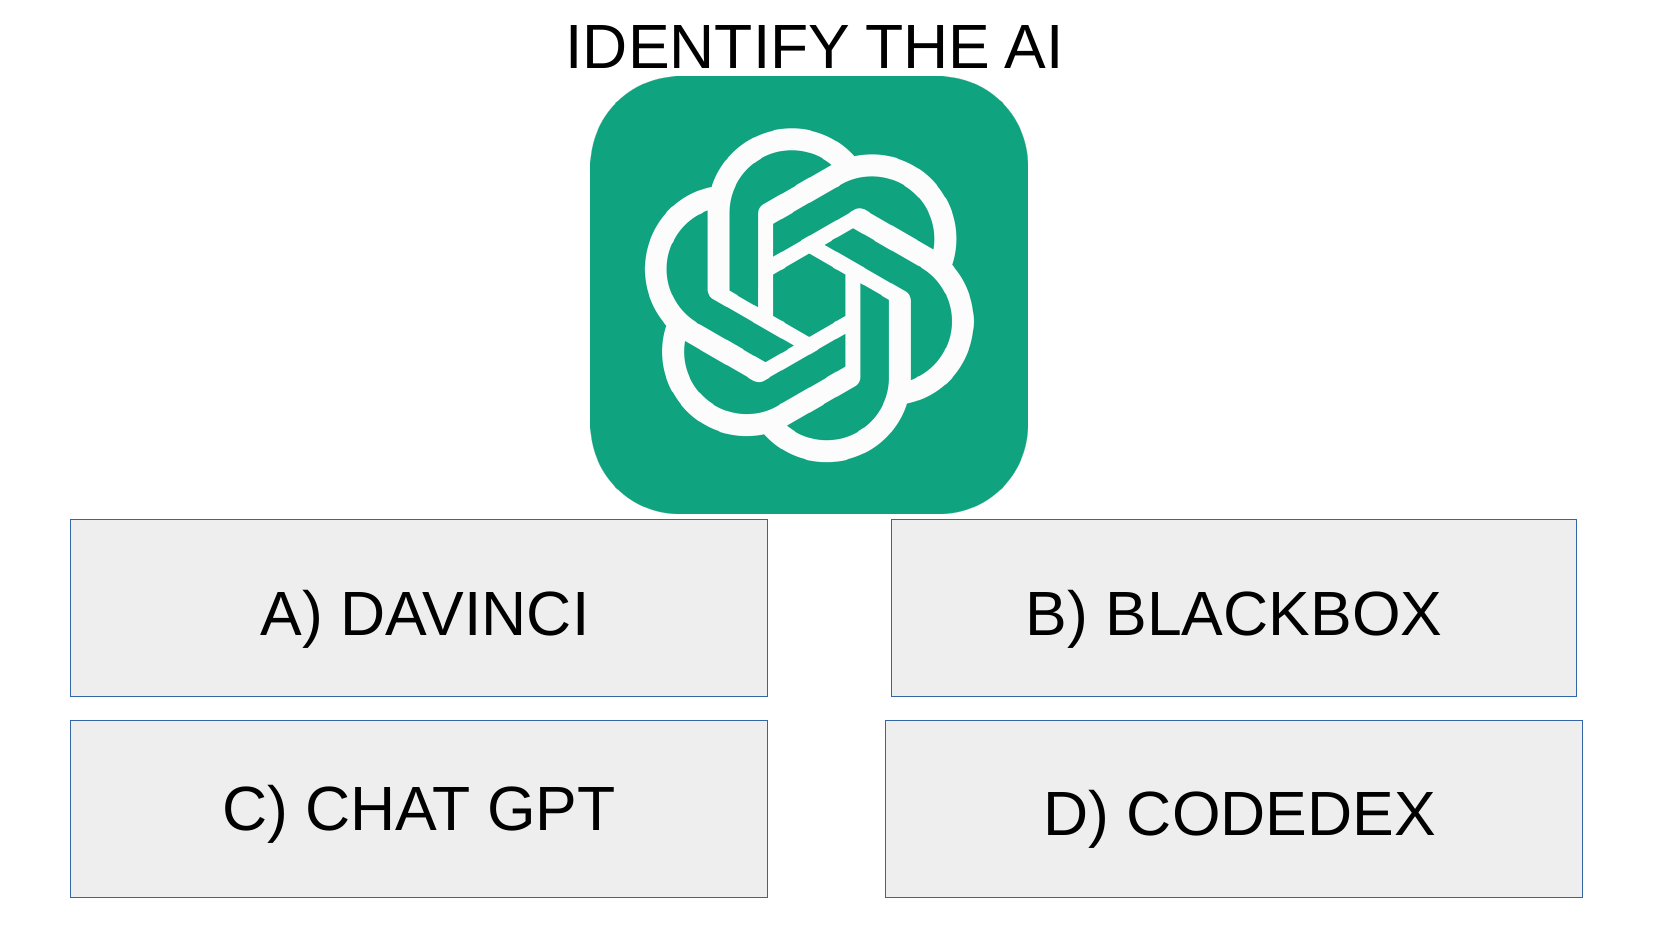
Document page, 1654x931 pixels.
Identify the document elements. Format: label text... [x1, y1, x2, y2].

text_box [885, 720, 1583, 898]
title C) CHAT GPT [70, 730, 768, 886]
text_box [70, 720, 768, 730]
text_box [70, 519, 768, 535]
text_box [70, 886, 768, 898]
text_box [891, 519, 1577, 697]
text_box [70, 691, 768, 697]
title IDENTIFY THE AI [70, 0, 1559, 125]
title B) BLACKBOX [909, 535, 1560, 692]
picture [590, 76, 1028, 514]
title D) CODEDEX [891, 736, 1589, 892]
title A) DAVINCI [0, 535, 909, 691]
